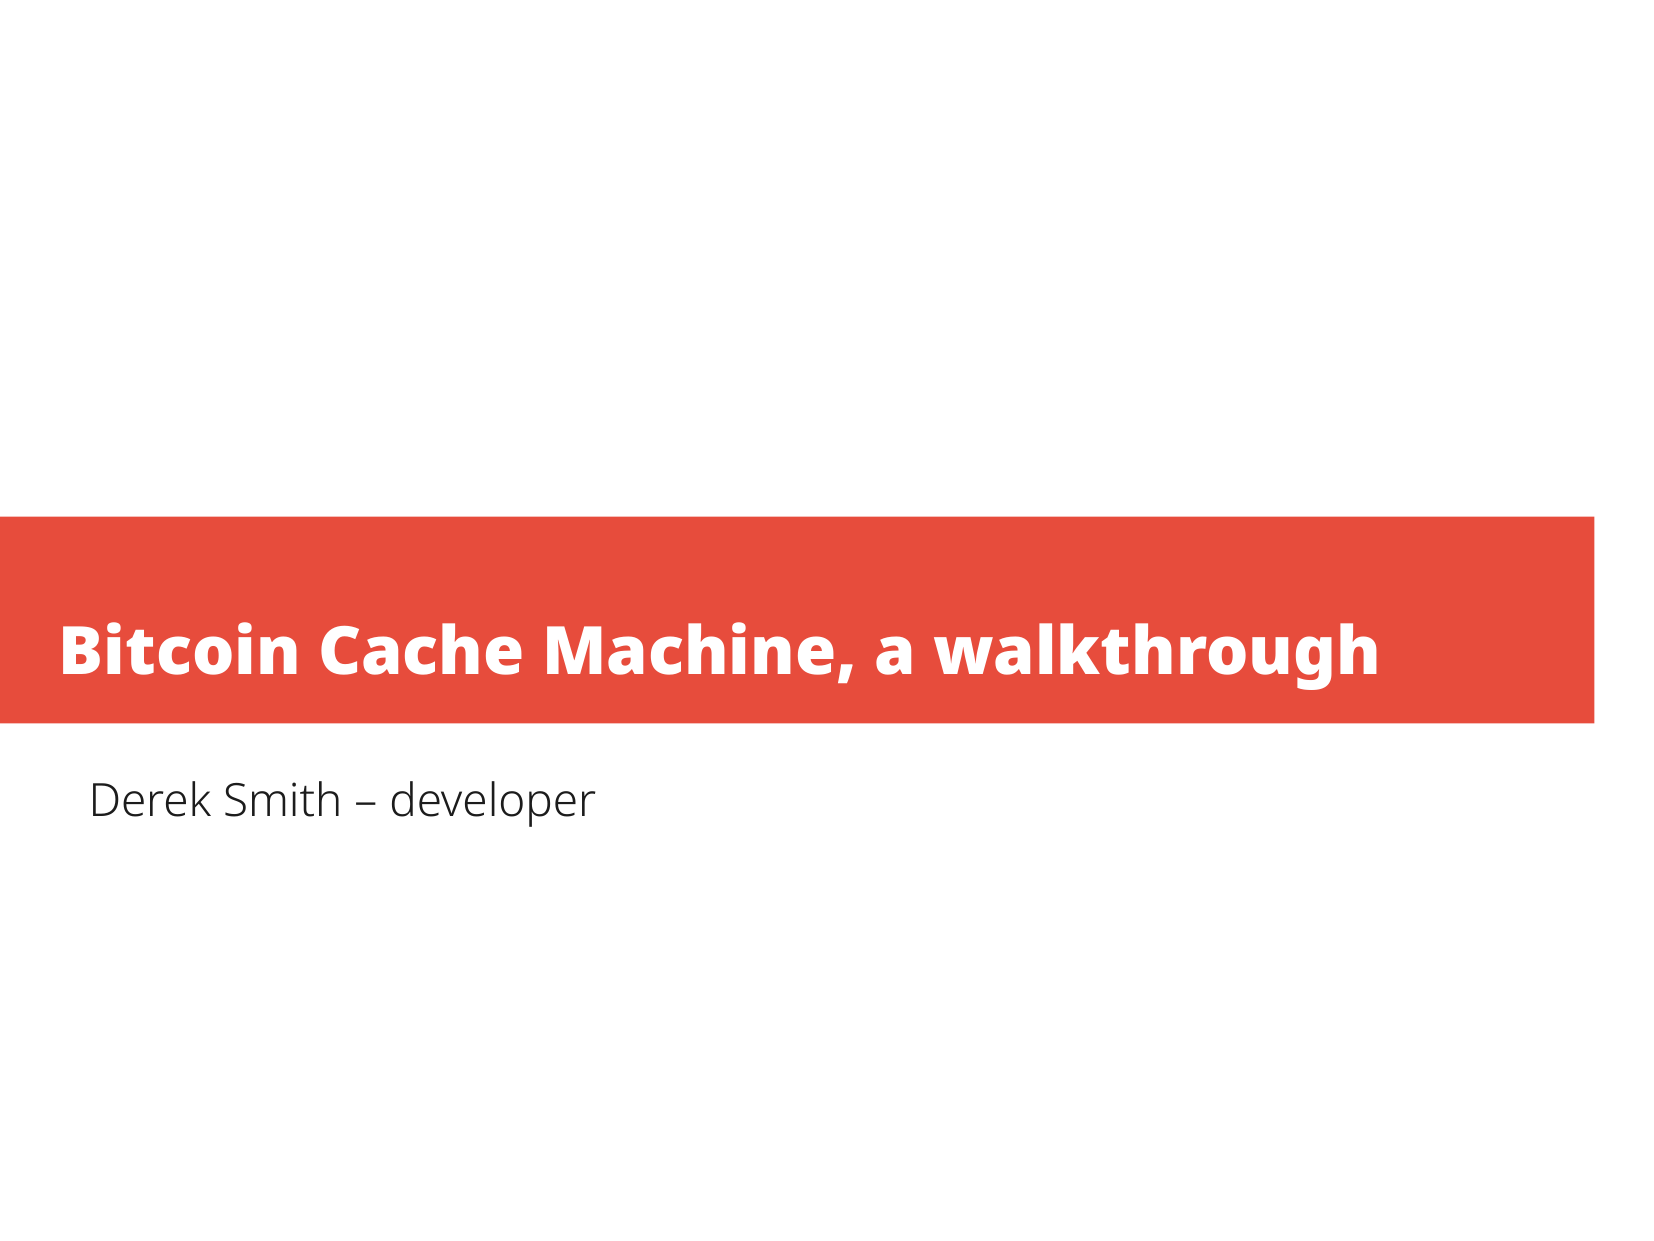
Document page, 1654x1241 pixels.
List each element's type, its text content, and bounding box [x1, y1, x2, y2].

subtitle Derek Smith – developer [88, 767, 1595, 1182]
title Bitcoin Cache Machine, a walkthrough [59, 546, 1595, 694]
